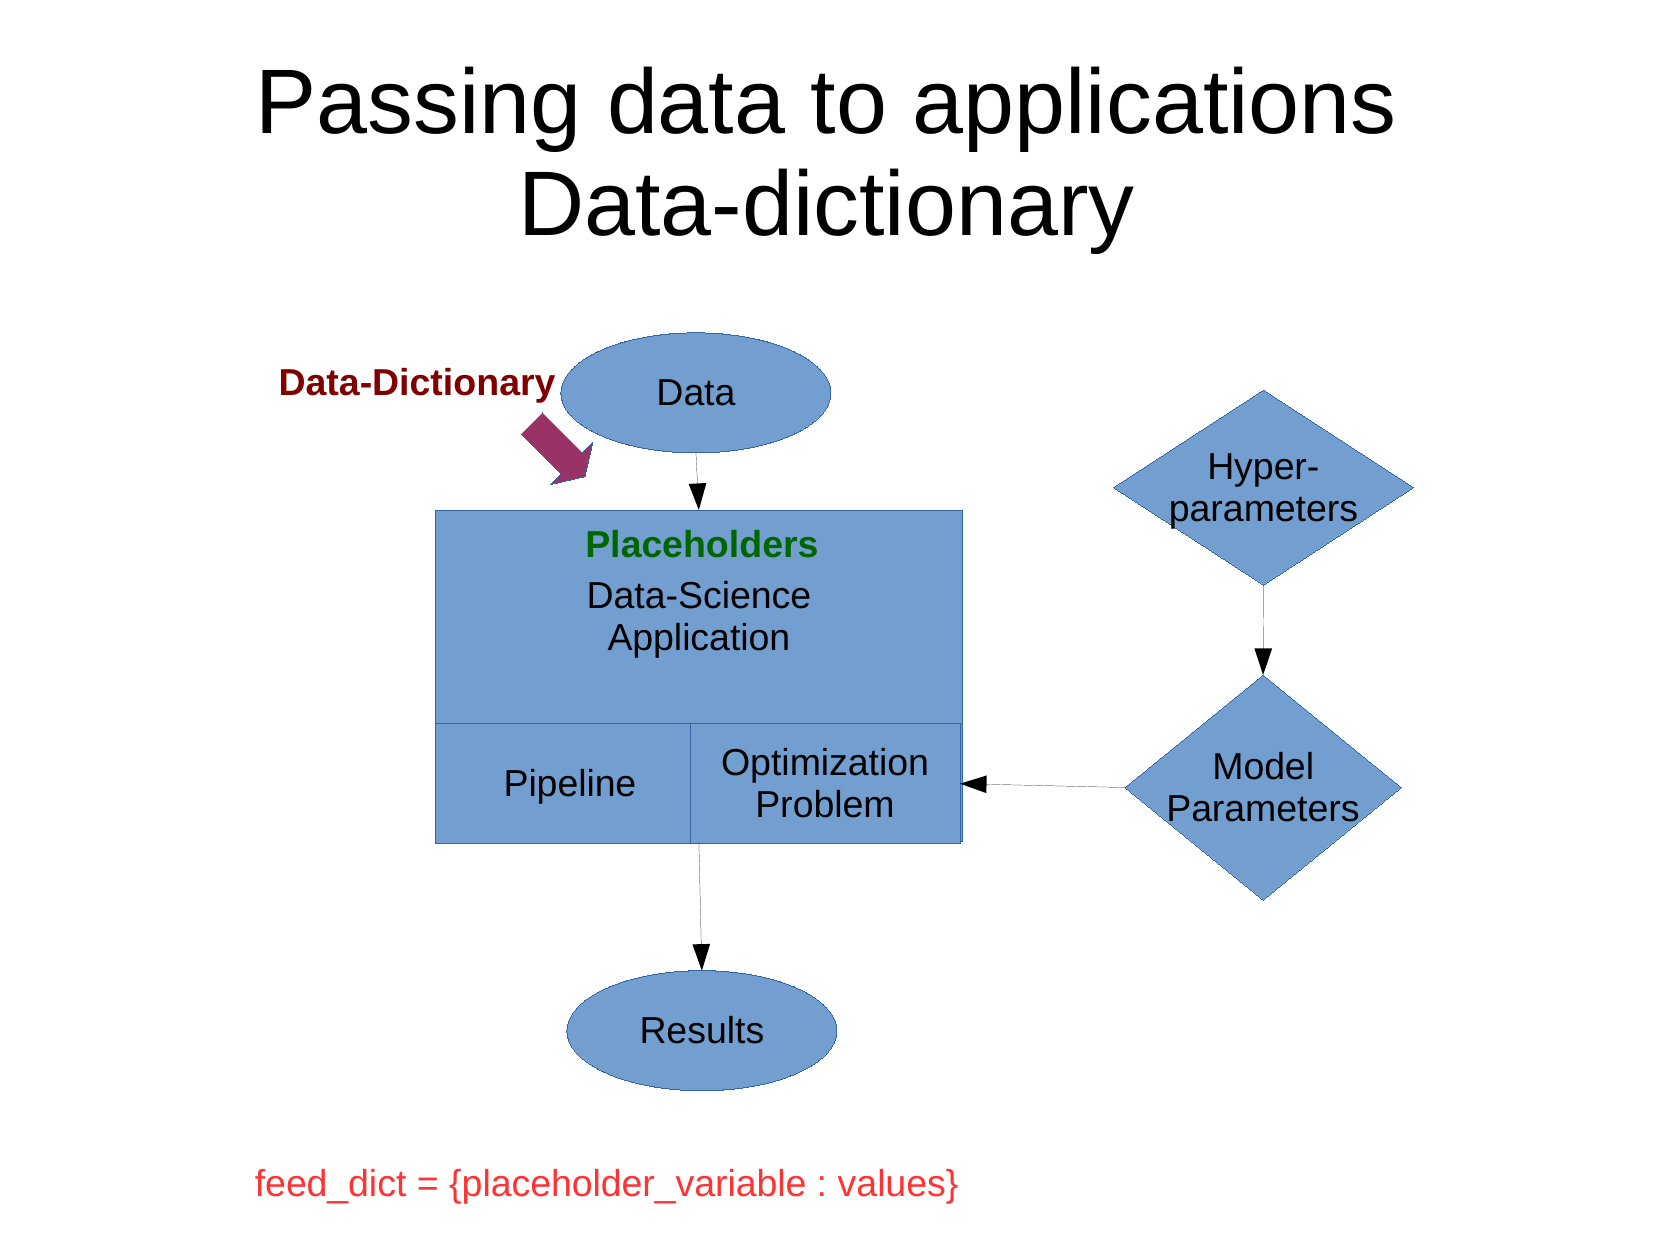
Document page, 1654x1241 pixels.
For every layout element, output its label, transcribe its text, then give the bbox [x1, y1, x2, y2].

text_box Optimization Problem [690, 723, 961, 844]
text_box Model Parameters [1125, 675, 1402, 901]
text_box feed_dict = {placeholder_variable : values} [240, 1155, 1426, 1241]
text_box Data-Dictionary [263, 353, 624, 453]
text_box Hyper- parameters [1113, 390, 1414, 585]
text_box [521, 412, 593, 485]
text_box Pipeline [435, 723, 690, 844]
text_box Placeholders [570, 473, 931, 573]
text_box Data-Science Application [435, 510, 963, 724]
title Passing data to applications Data-dictionary [82, 49, 1571, 257]
text_box Data [594, 332, 831, 453]
text_box Results [566, 970, 837, 1091]
